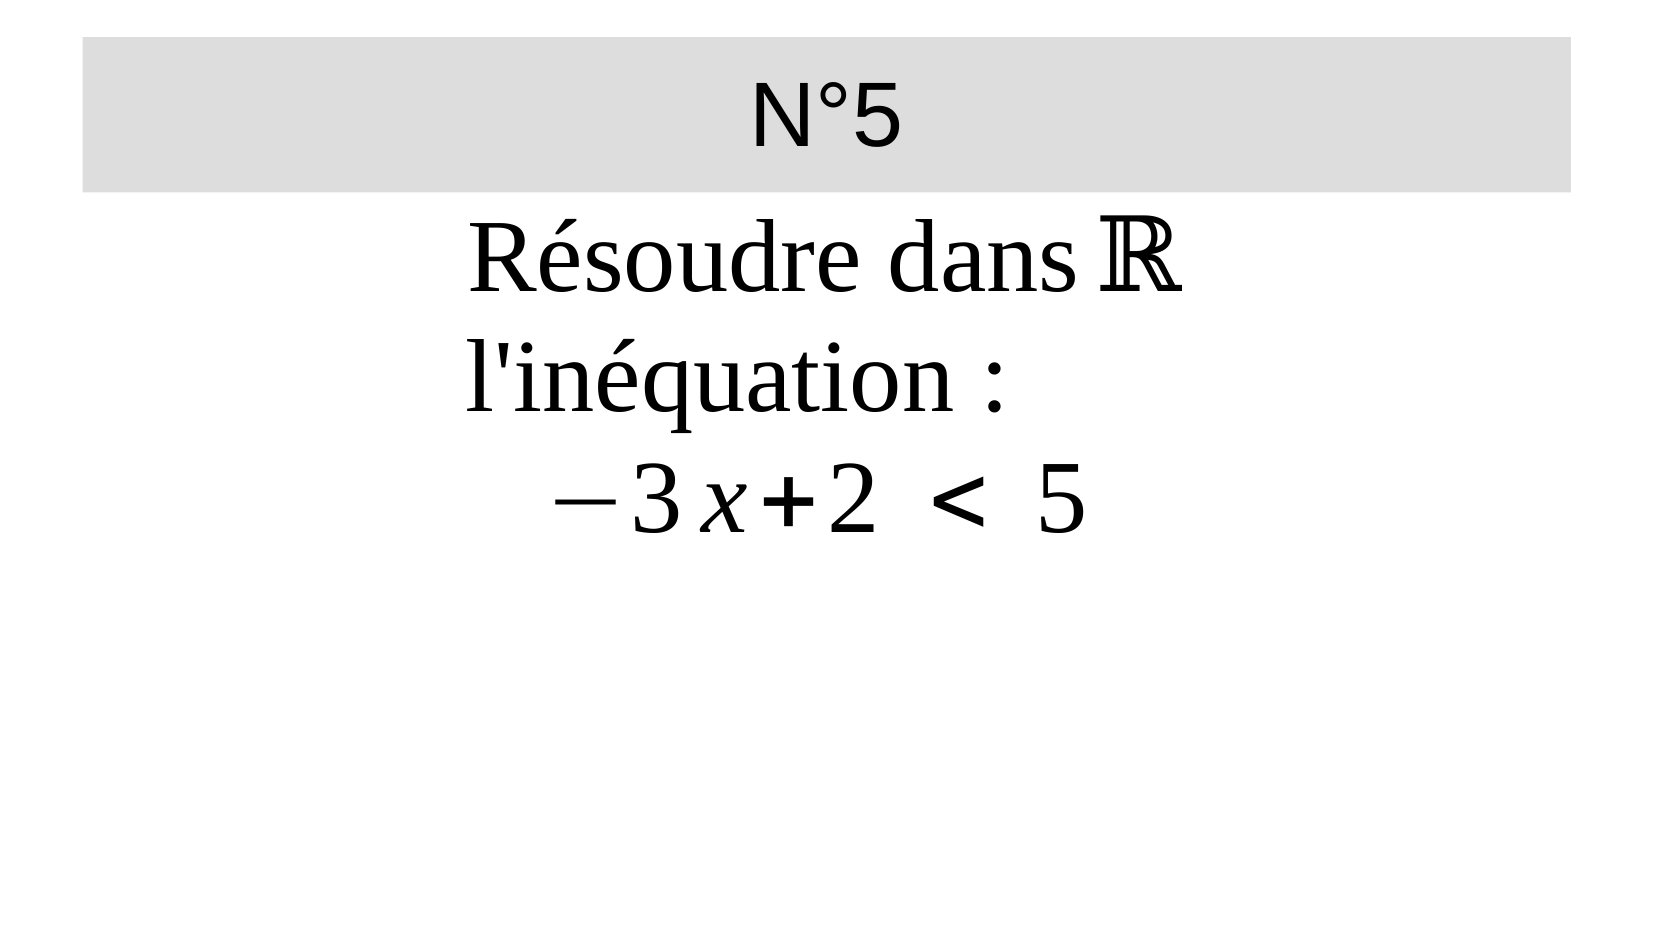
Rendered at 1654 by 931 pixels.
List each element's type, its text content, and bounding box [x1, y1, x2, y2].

chart [457, 199, 1182, 556]
title N°5 [82, 37, 1571, 193]
